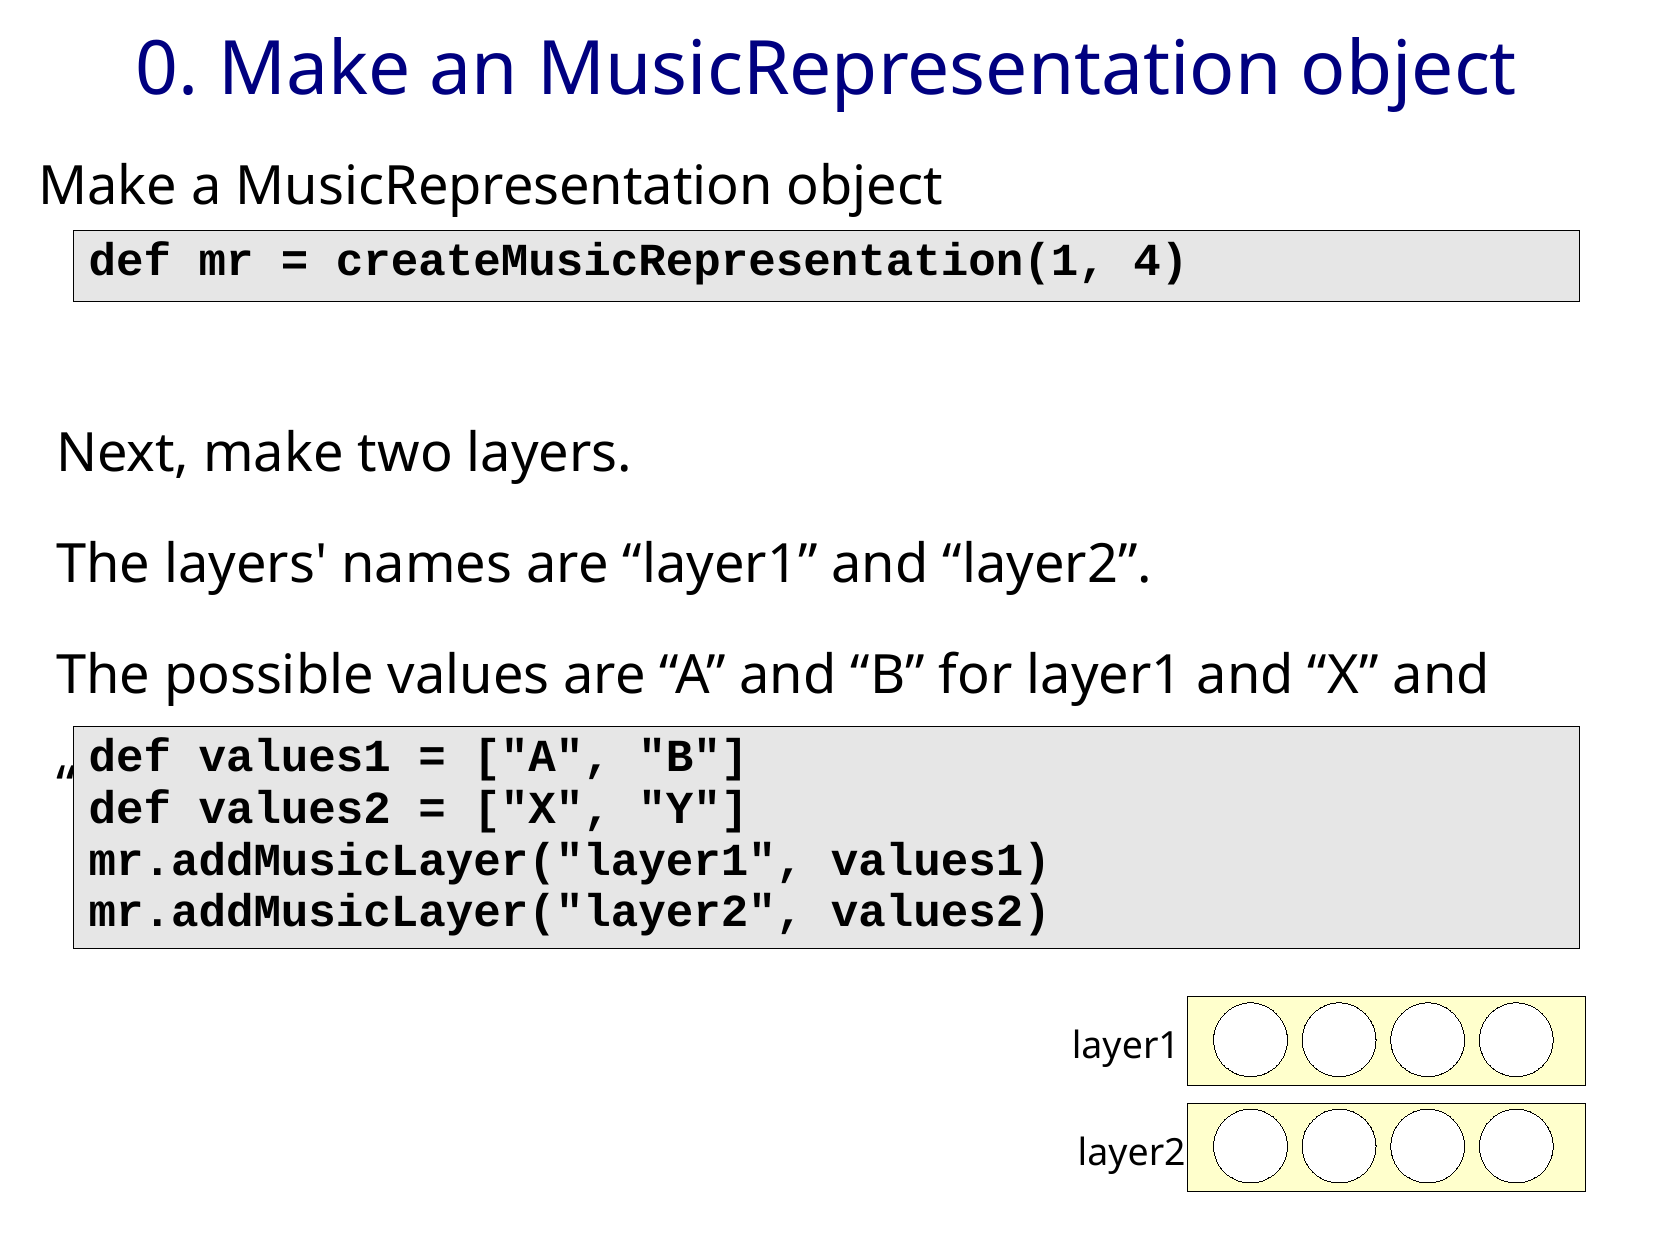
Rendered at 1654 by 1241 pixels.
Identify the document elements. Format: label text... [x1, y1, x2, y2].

title 0. Make an MusicRepresentation object [82, 24, 1571, 106]
text_box Make a MusicRepresentation object [23, 138, 963, 212]
text_box def mr = createMusicRepresentation(1, 4) [73, 230, 1580, 302]
text_box def values1 = ["A", "B"] def values2 = ["X", "Y"] mr.addMusicLayer("layer1", values1) mr.addMusicLayer("layer2", values2) [73, 726, 1580, 949]
text_box [1187, 1103, 1586, 1192]
text_box Next, make two layers. The layers' names are “layer1” and “layer2”. The possible values are “A” and “B” for layer1 and “X” and “Y” for layer2. [41, 369, 1595, 705]
text_box layer1 [1057, 1011, 1195, 1067]
text_box layer2 [1062, 1117, 1201, 1174]
text_box [1187, 996, 1586, 1086]
